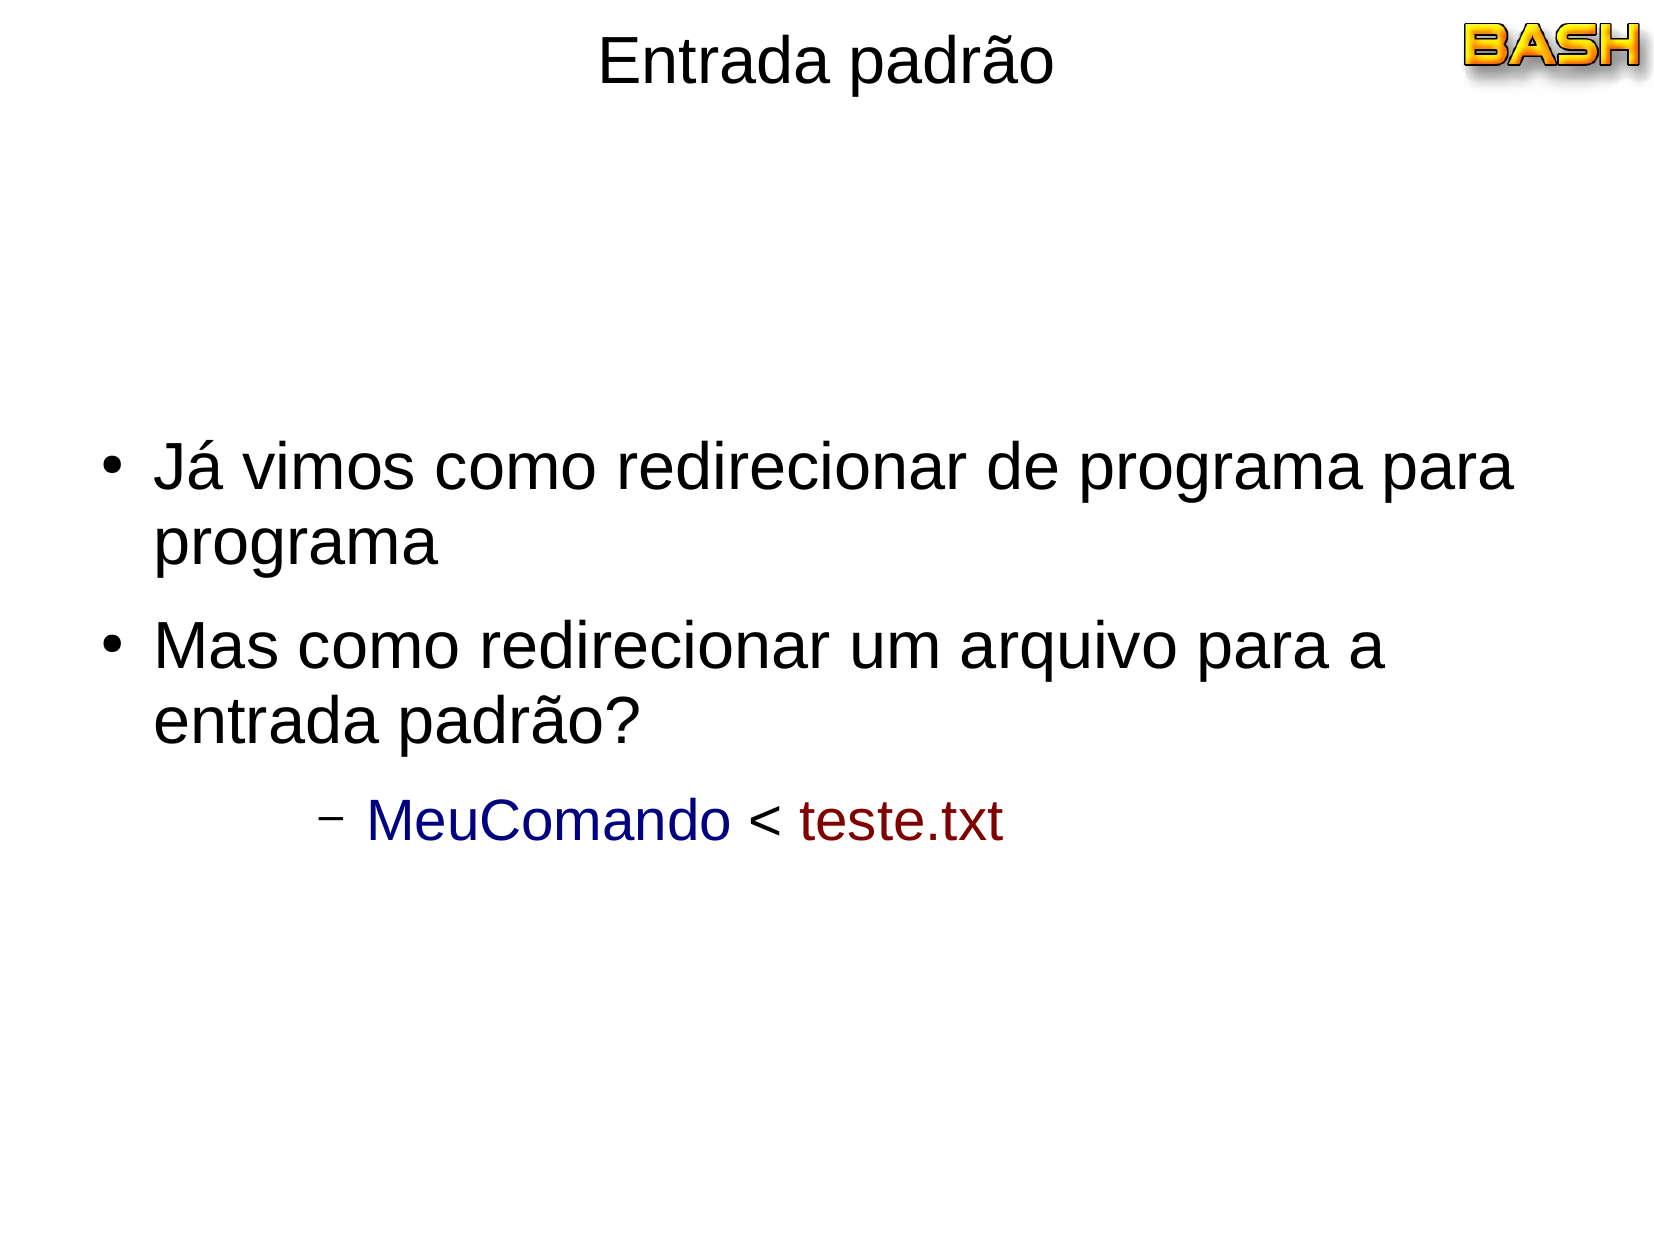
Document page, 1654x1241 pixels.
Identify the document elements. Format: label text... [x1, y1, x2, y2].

list Já vimos como redirecionar de programa para programa Mas como redirecionar um arquivo para a entrada padrão? MeuComando < teste.txt [82, 429, 1571, 853]
picture [1450, 0, 1654, 96]
title Entrada padrão [82, 22, 1571, 98]
